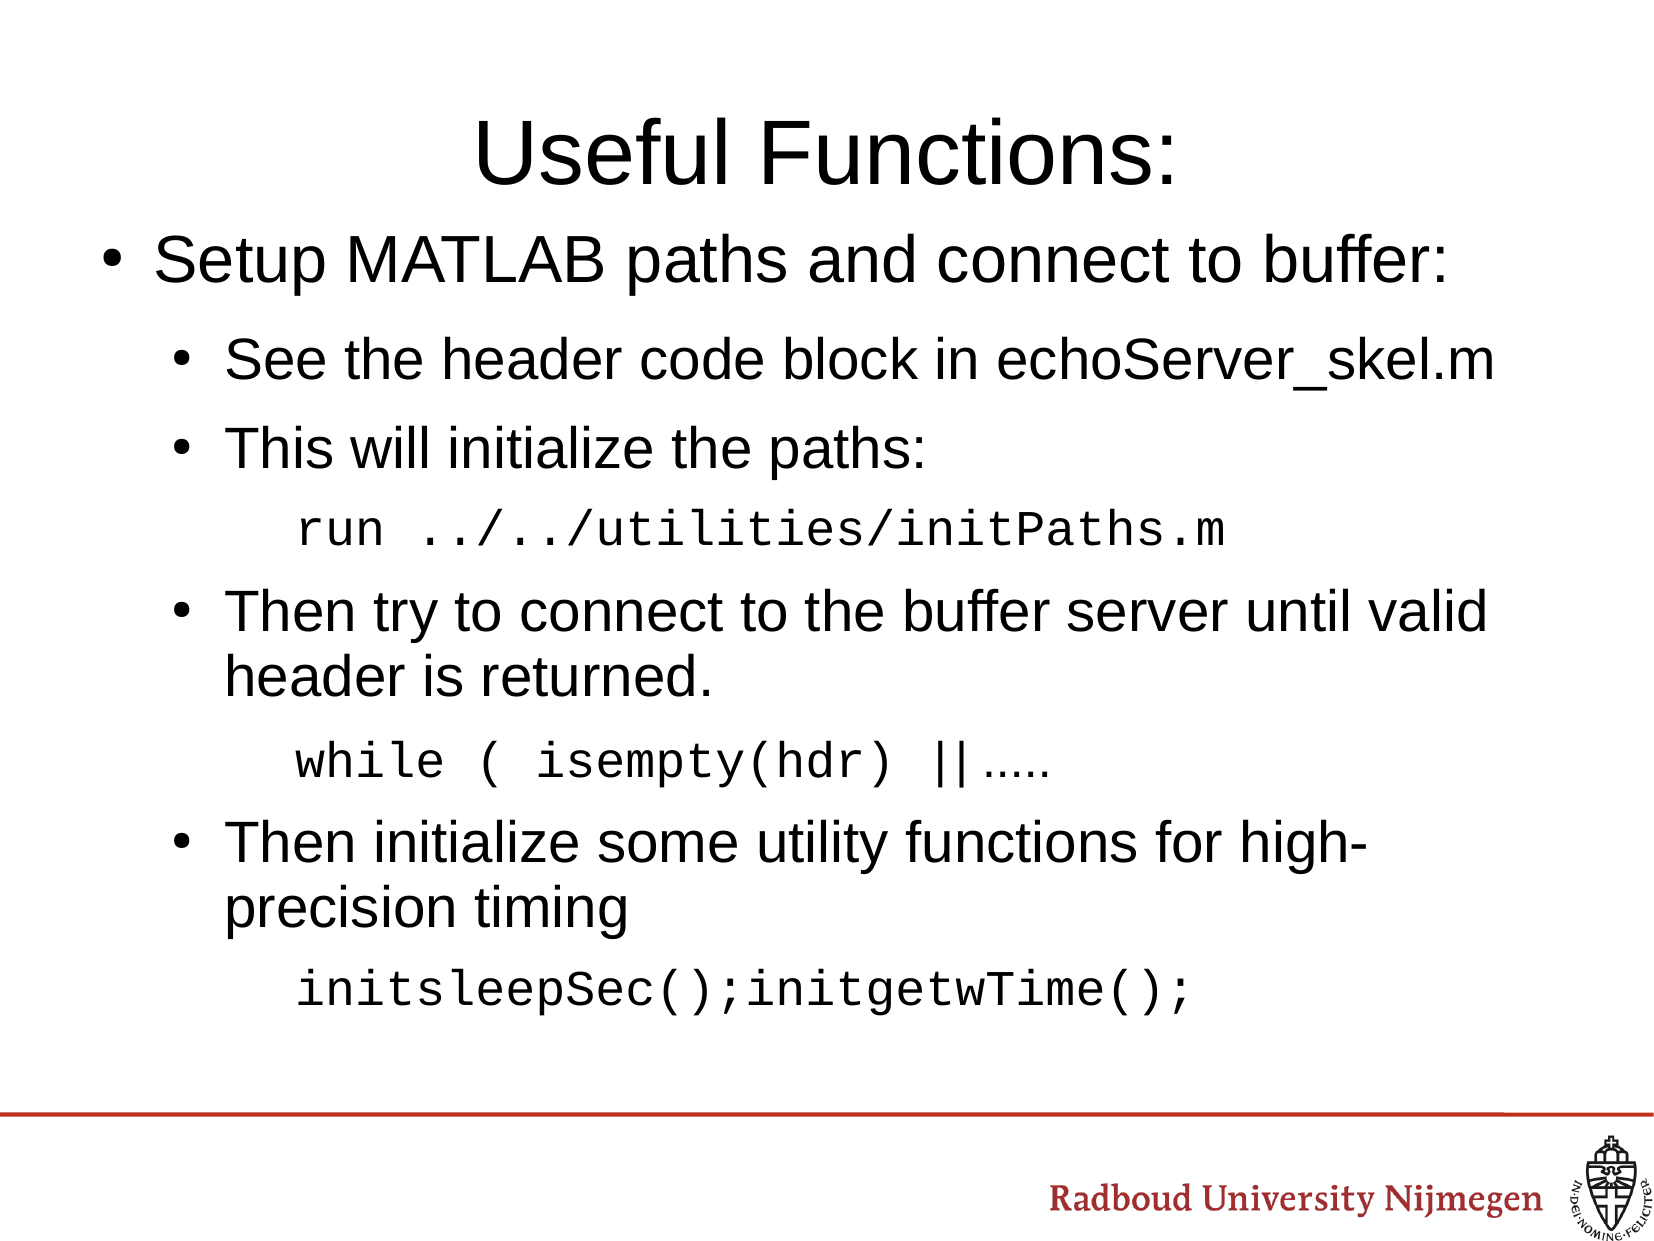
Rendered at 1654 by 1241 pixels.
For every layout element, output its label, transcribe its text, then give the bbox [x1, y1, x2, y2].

list Setup MATLAB paths and connect to buffer: See the header code block in echoServer_skel.m This will initialize the paths: run ../../utilities/initPaths.m Then try to connect to the buffer server until valid header is returned. while ( isempty(hdr) || ..... Then initialize some utility functions for high-precision timing initsleepSec();initgetwTime(); [82, 222, 1571, 1076]
picture [1050, 1134, 1654, 1241]
title Useful Functions: [82, 49, 1571, 222]
